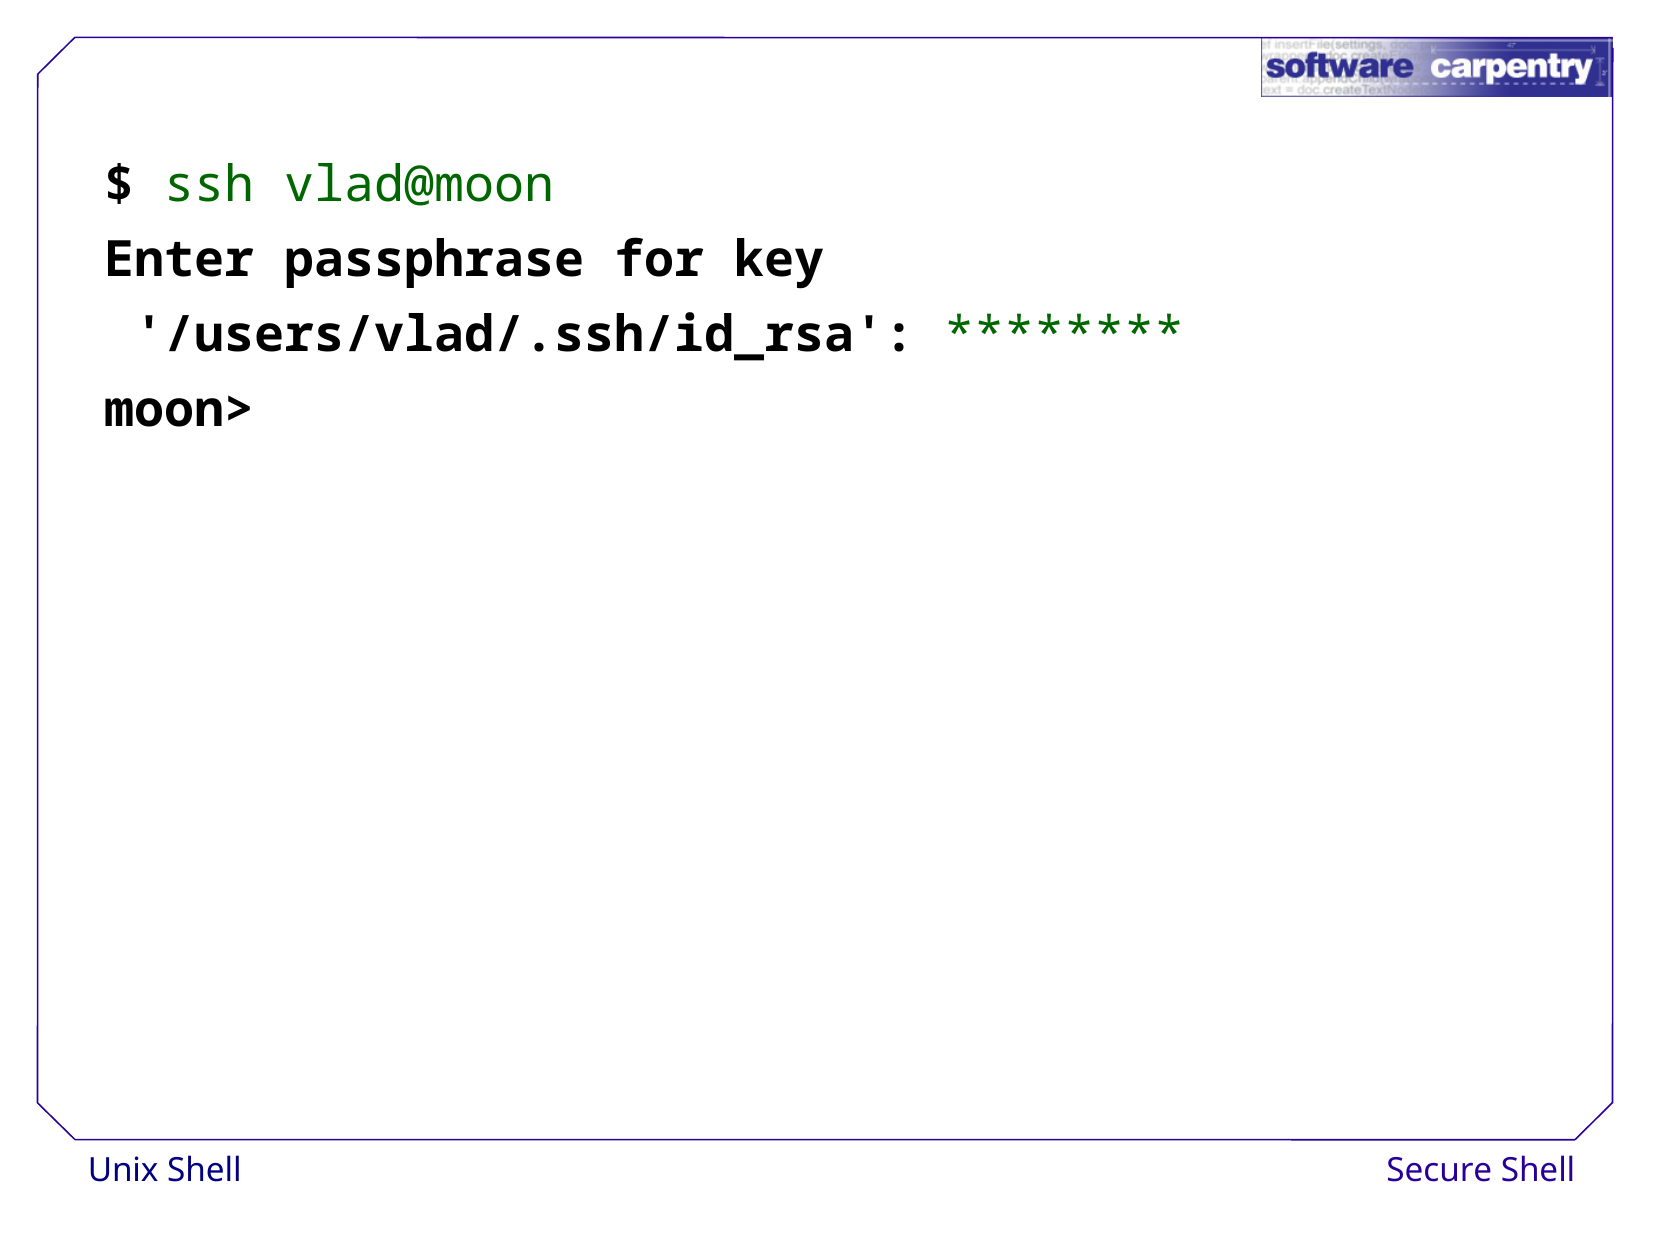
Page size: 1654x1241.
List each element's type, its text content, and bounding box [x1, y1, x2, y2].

text_box $ ssh vlad@moon Enter passphrase for key '/users/vlad/.ssh/id_rsa': ******** moon> [89, 128, 1512, 1121]
picture [1261, 39, 1613, 97]
